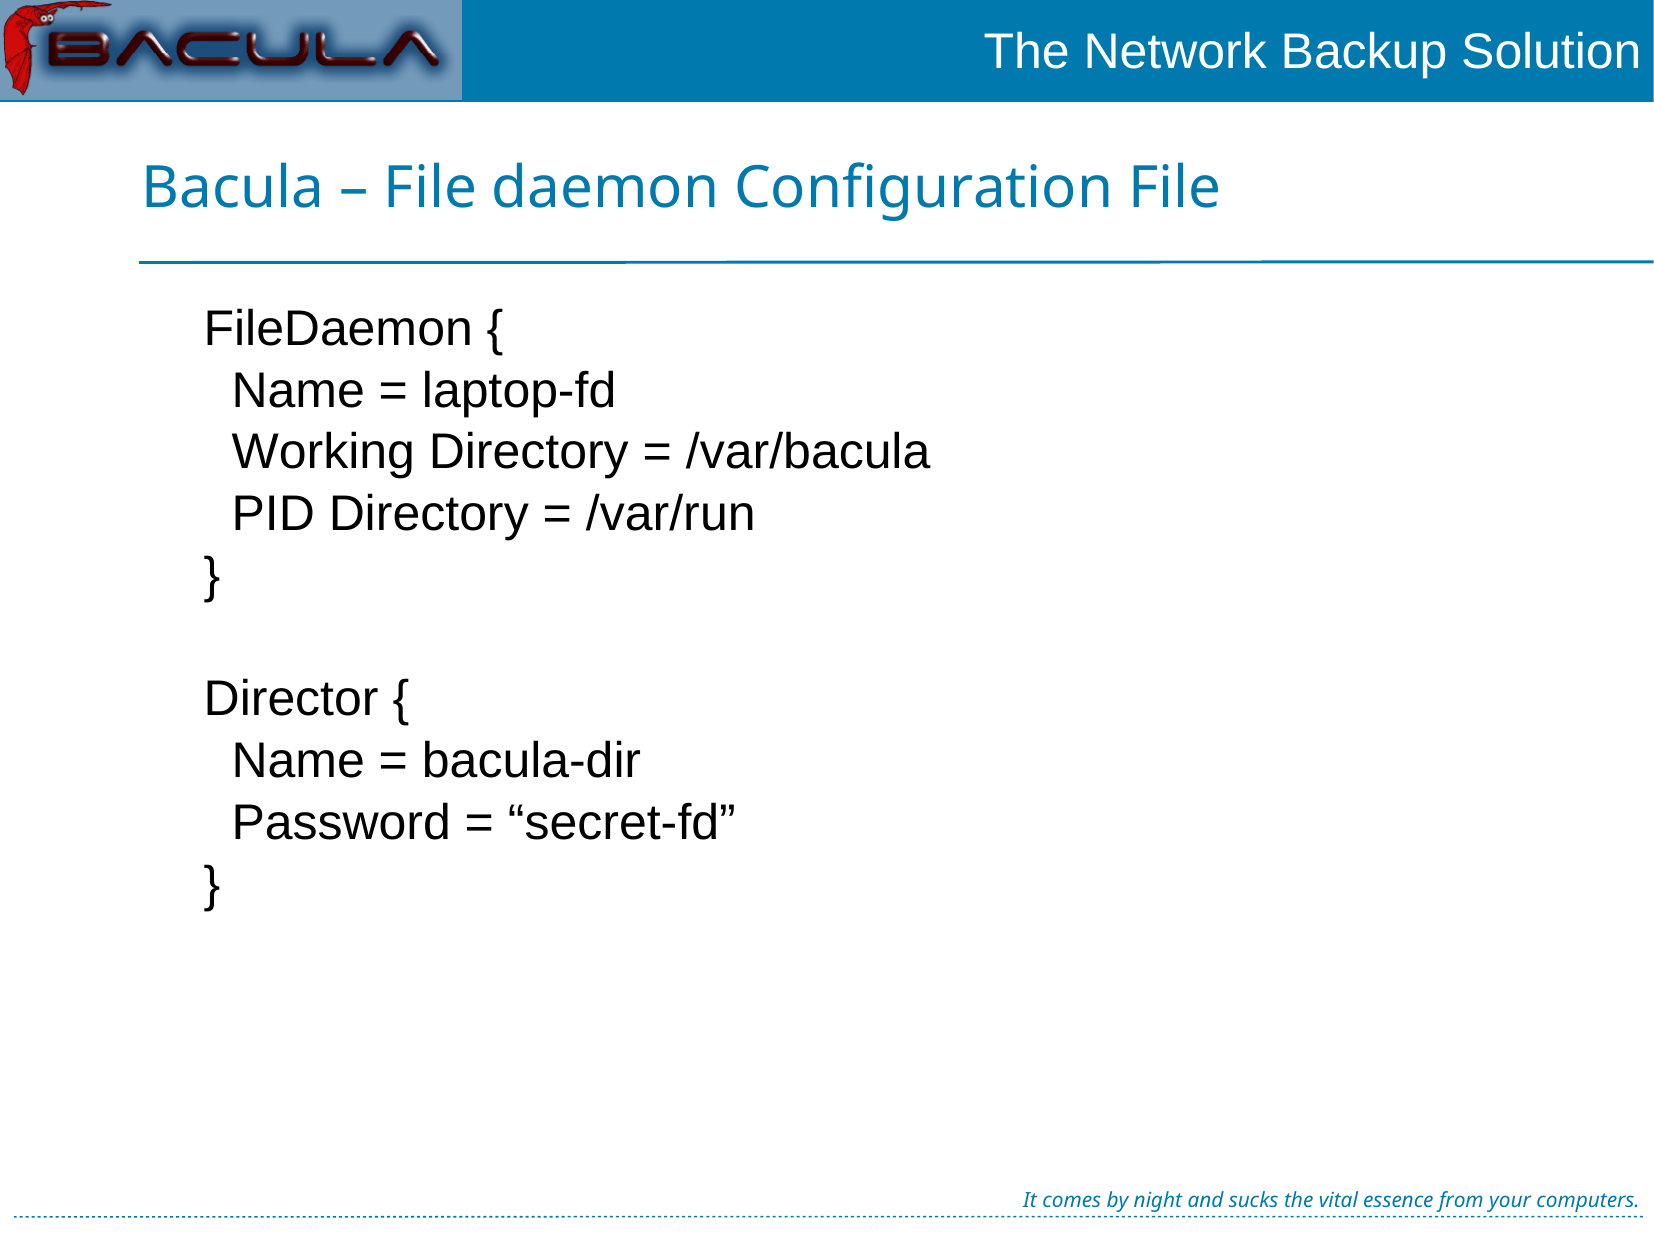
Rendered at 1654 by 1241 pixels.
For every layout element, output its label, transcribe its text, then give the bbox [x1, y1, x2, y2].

list FileDaemon { Name = laptop-fd Working Directory = /var/bacula PID Directory = /var/run } Director { Name = bacula-dir Password = “secret-fd” } [144, 300, 1538, 1097]
picture [0, 0, 461, 99]
title Bacula – File daemon Configuration File [141, 112, 1501, 226]
